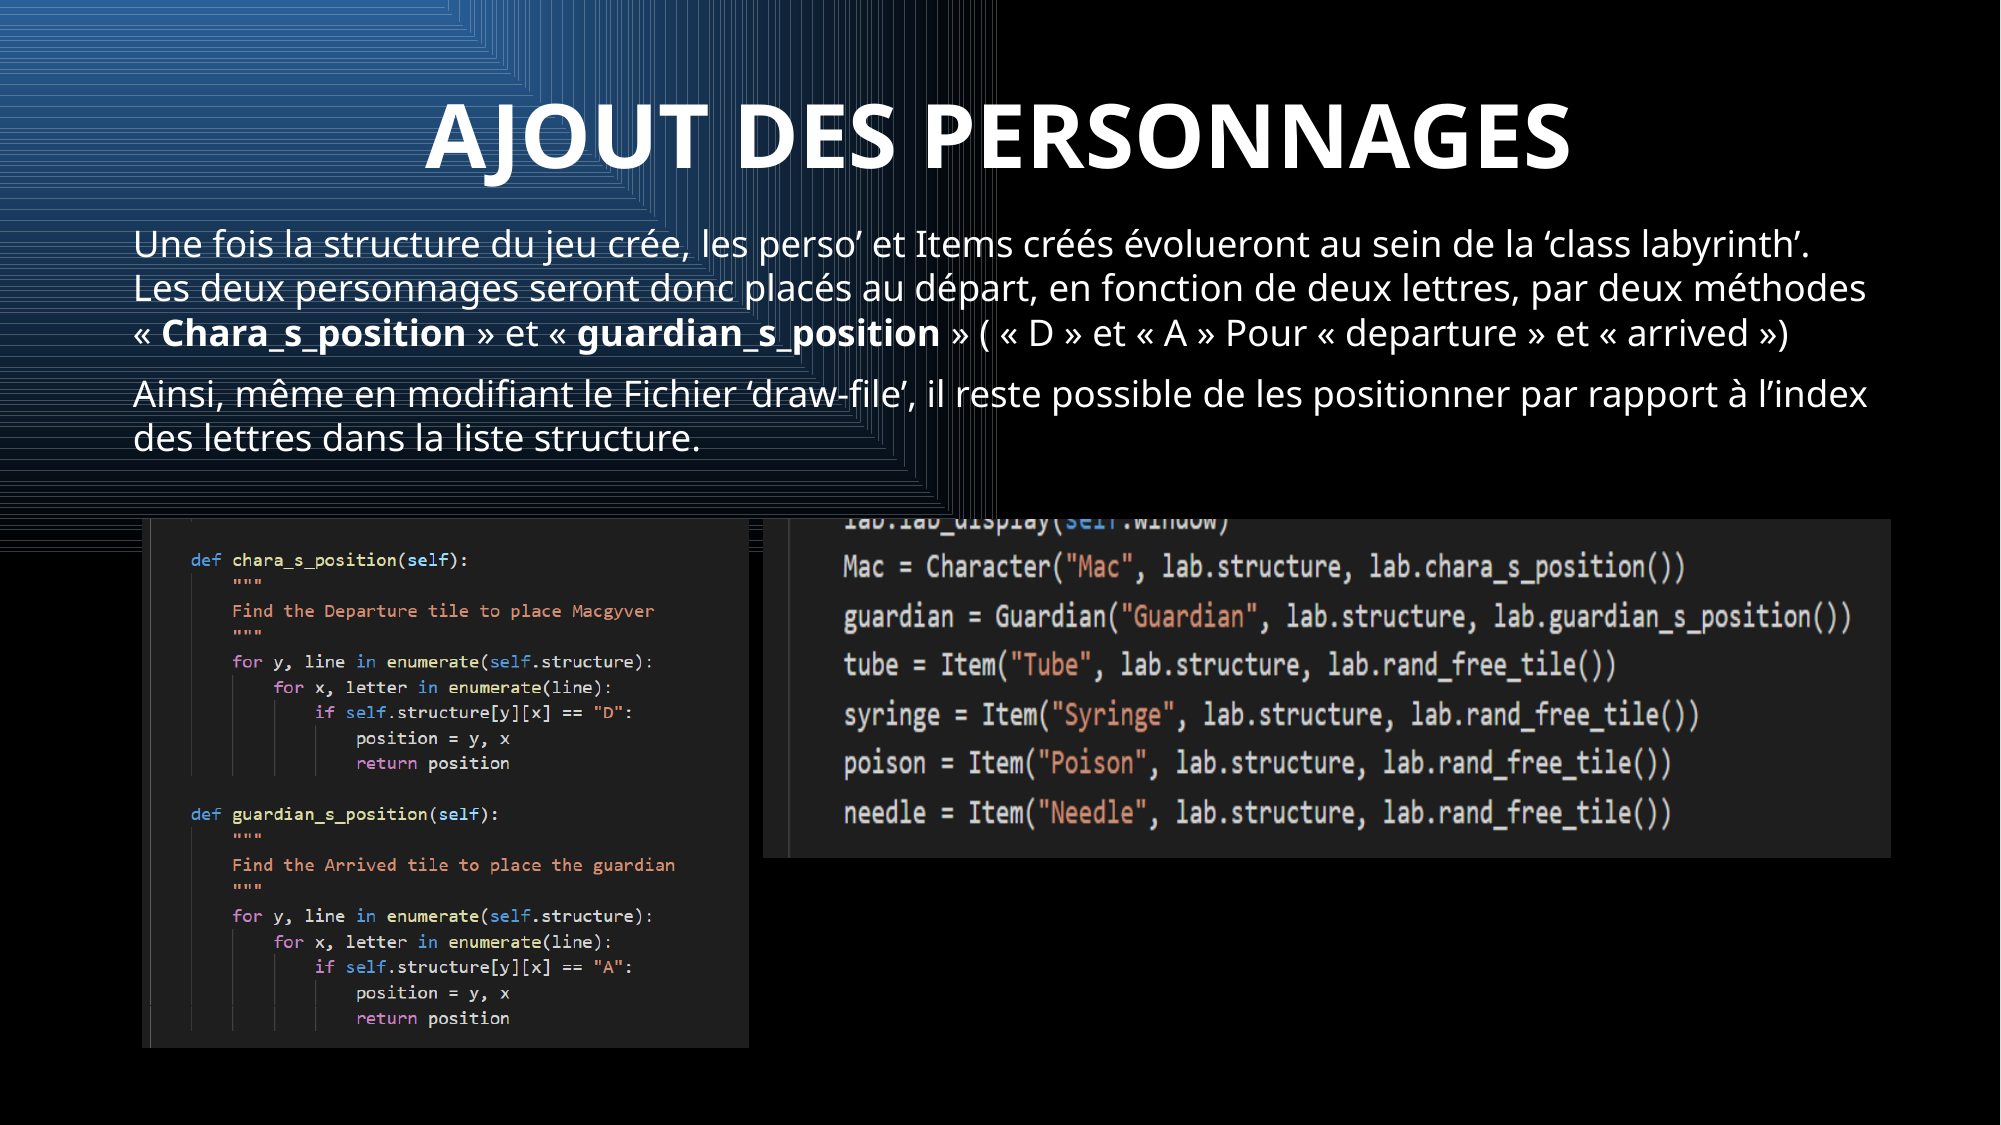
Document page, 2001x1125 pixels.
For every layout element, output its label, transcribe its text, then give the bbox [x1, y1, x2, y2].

picture [763, 519, 1891, 858]
title Ajout DES personnages [180, 71, 1819, 194]
subtitle Une fois la structure du jeu crée, les perso’ et Items créés évolueront au sein de la ‘class labyrinth’. Les deux personnages seront donc placés au départ, en fonction de deux lettres, par deux méthodes « Chara_s_position » et « guardian_s_position » ( « D » et « A » Pour « departure » et « arrived ») Ainsi, même en modifiant le Fichier ‘draw-file’, il reste possible de les positionner par rapport à l’index des lettres dans la liste structure. [117, 213, 1891, 500]
picture [142, 519, 749, 1048]
